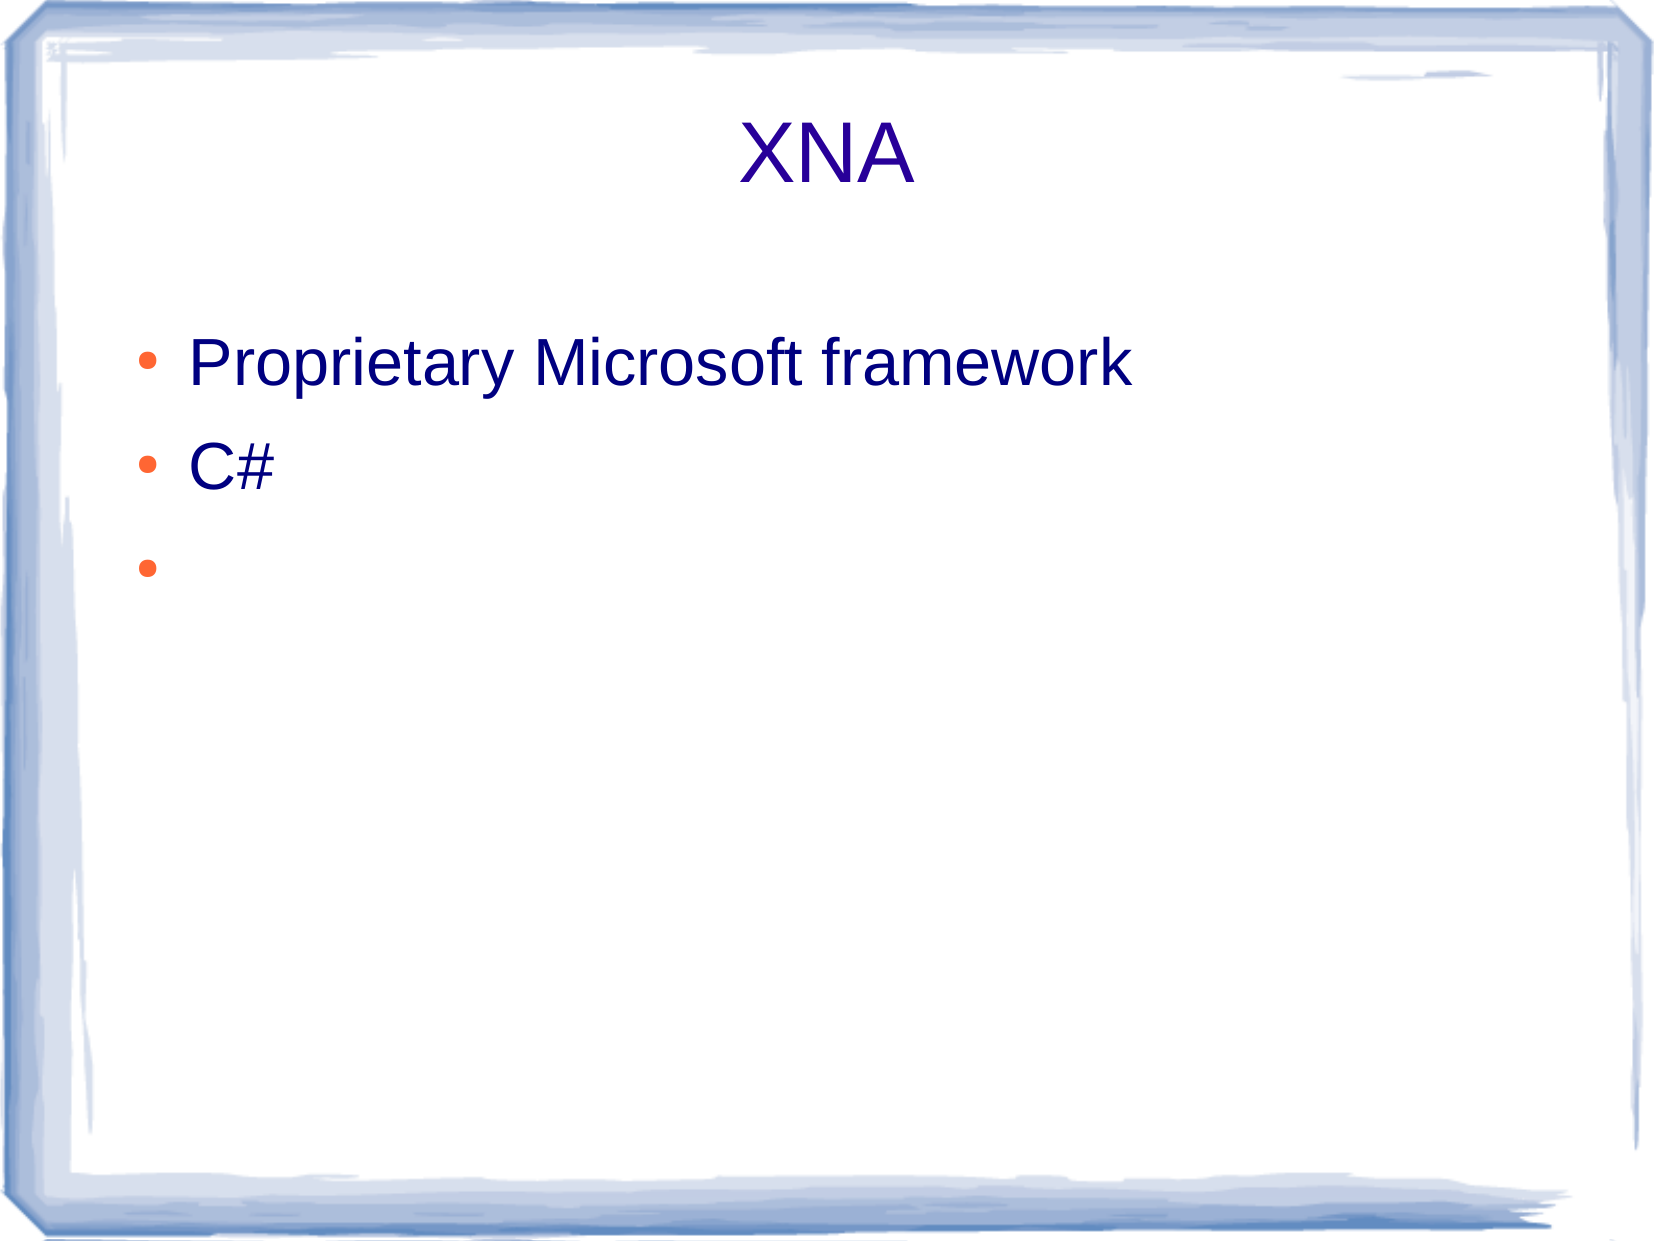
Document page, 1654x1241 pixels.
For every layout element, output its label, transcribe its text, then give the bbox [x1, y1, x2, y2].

list Proprietary Microsoft framework C# [118, 324, 1571, 1004]
title XNA [82, 49, 1571, 257]
picture [0, 0, 1654, 1241]
